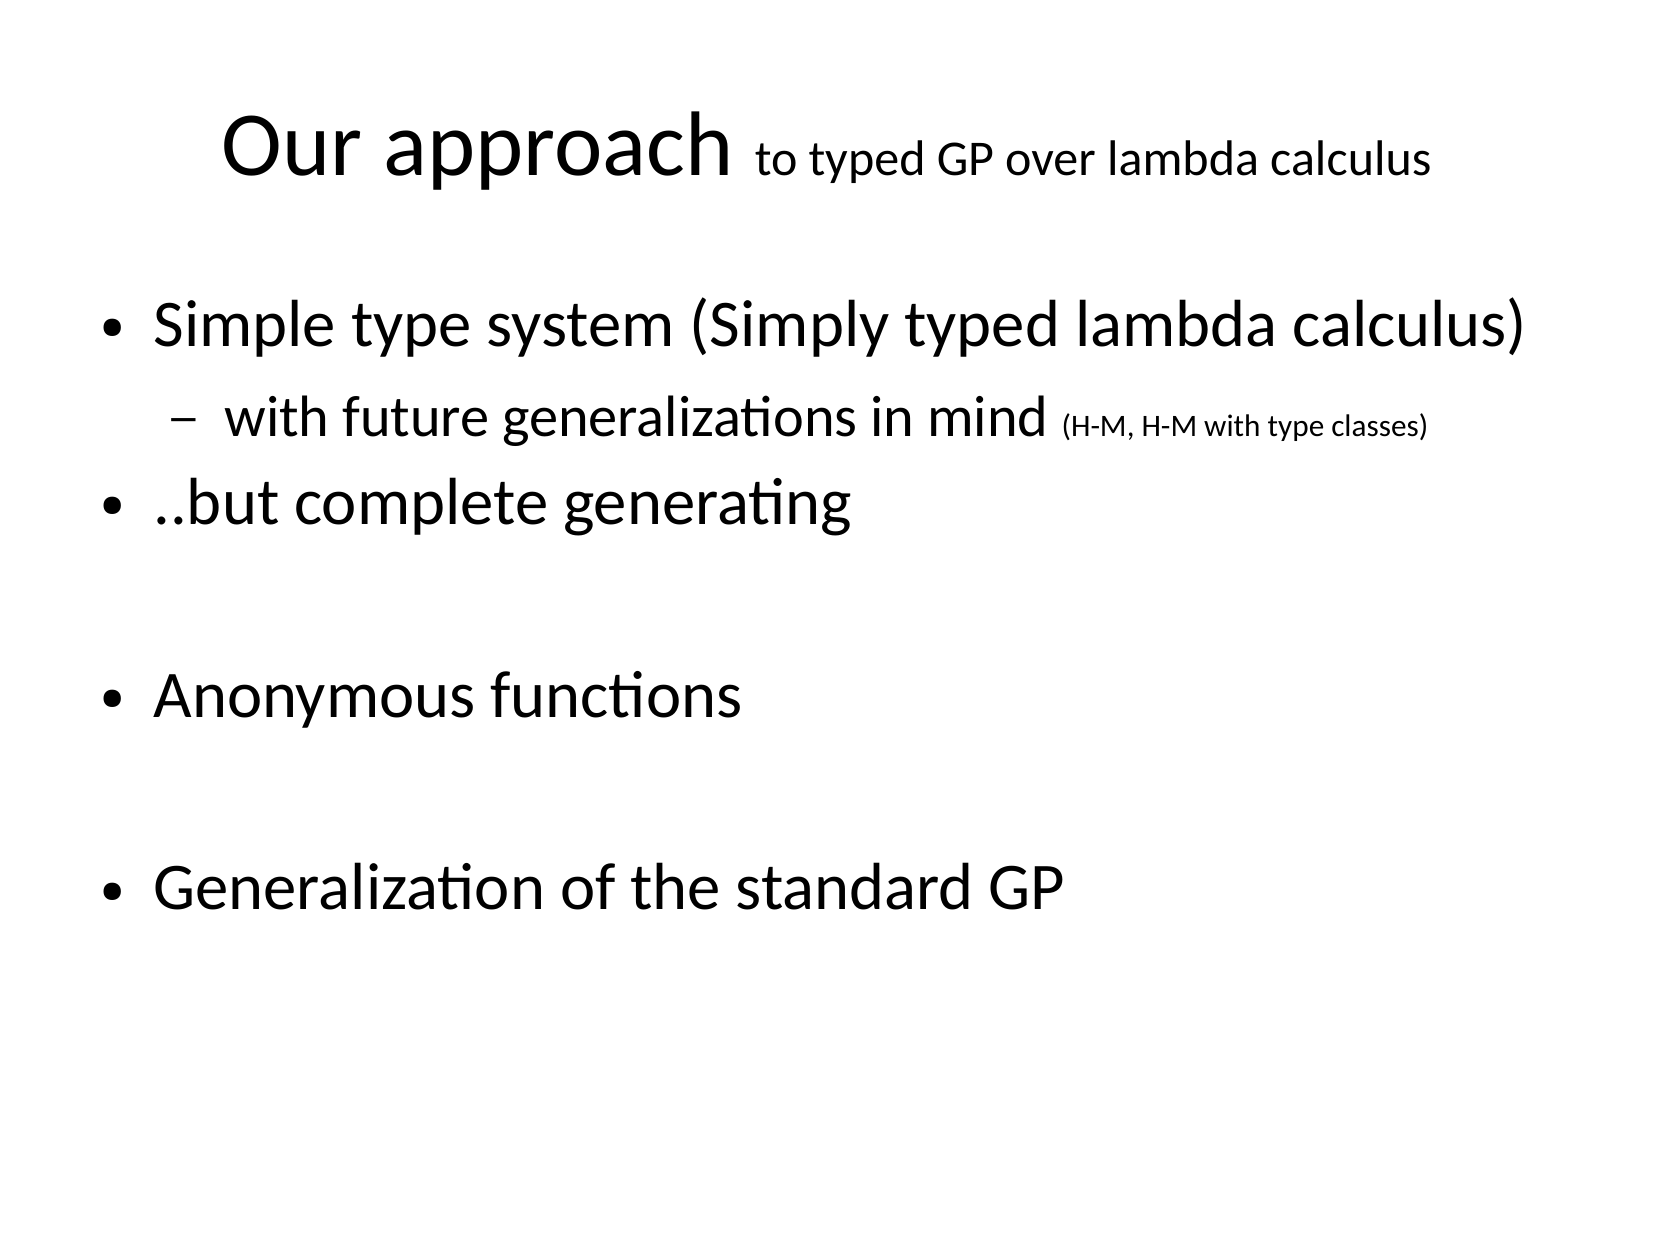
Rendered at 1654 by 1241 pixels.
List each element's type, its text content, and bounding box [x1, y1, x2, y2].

list Simple type system (Simply typed lambda calculus) with future generalizations in mind (H-M, H-M with type classes) ..but complete generating Anonymous functions Generalization of the standard GP [82, 296, 1538, 1016]
title Our approach to typed GP over lambda calculus [82, 49, 1571, 257]
